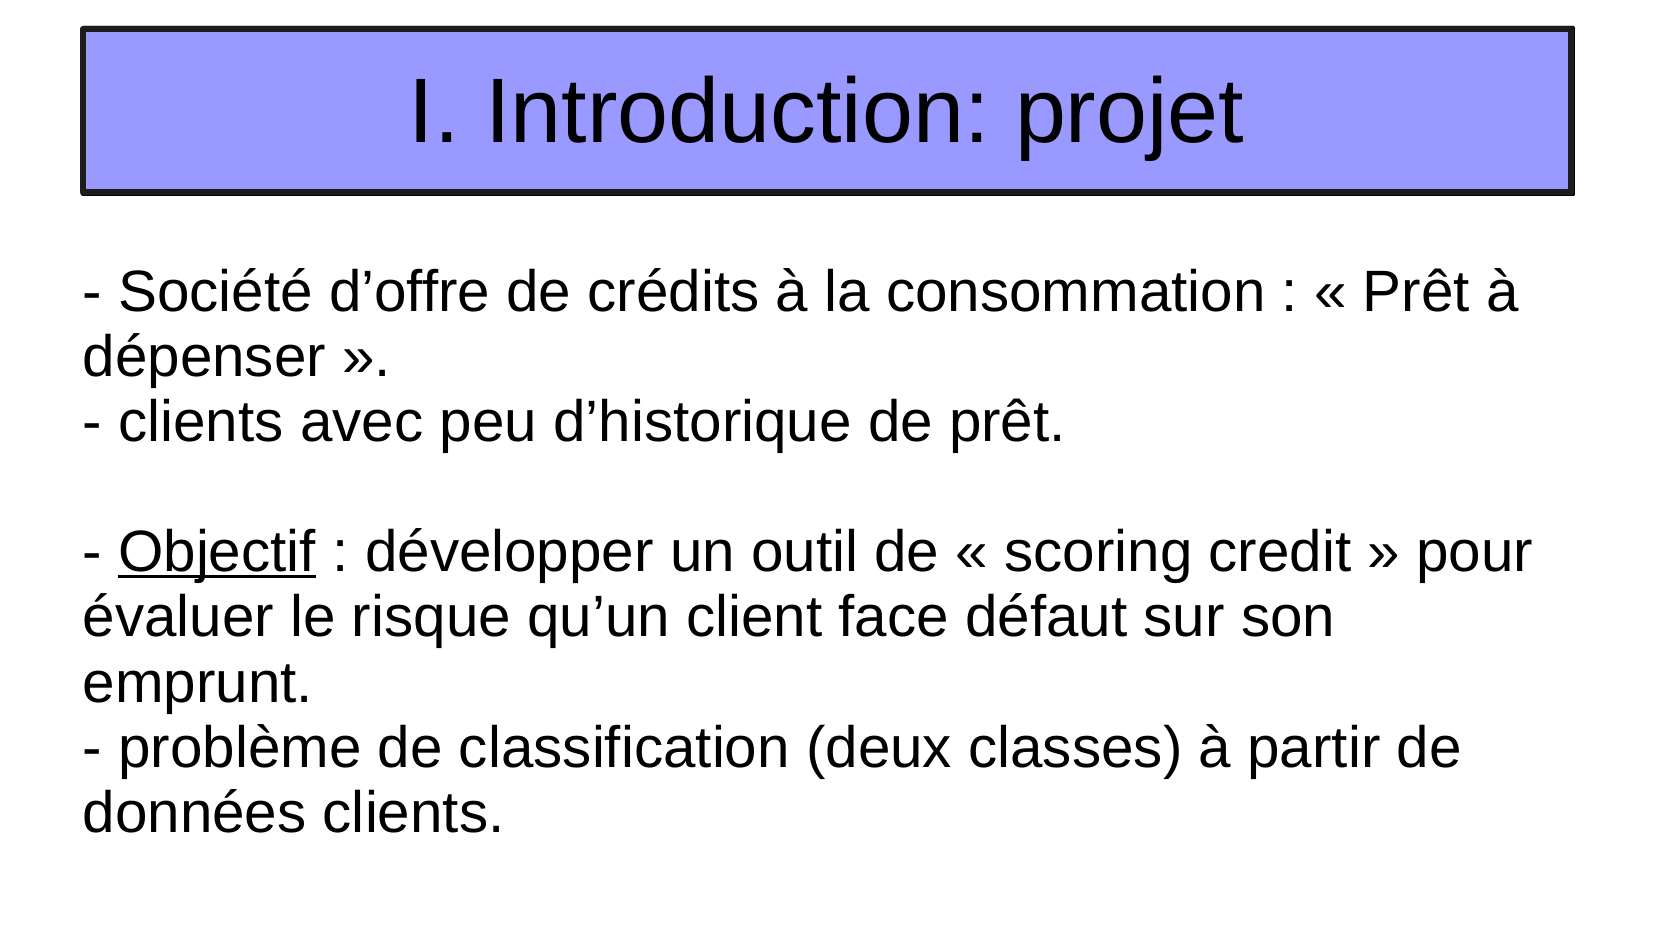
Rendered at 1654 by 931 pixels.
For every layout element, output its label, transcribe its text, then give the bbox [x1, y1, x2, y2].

title I. Introduction: projet [83, 28, 1572, 193]
subtitle - Société d’offre de crédits à la consommation : « Prêt à dépenser ». - clients avec peu d’historique de prêt. - Objectif : développer un outil de « scoring credit » pour évaluer le risque qu’un client face défaut sur son emprunt. - problème de classification (deux classes) à partir de données clients. [82, 217, 1571, 886]
